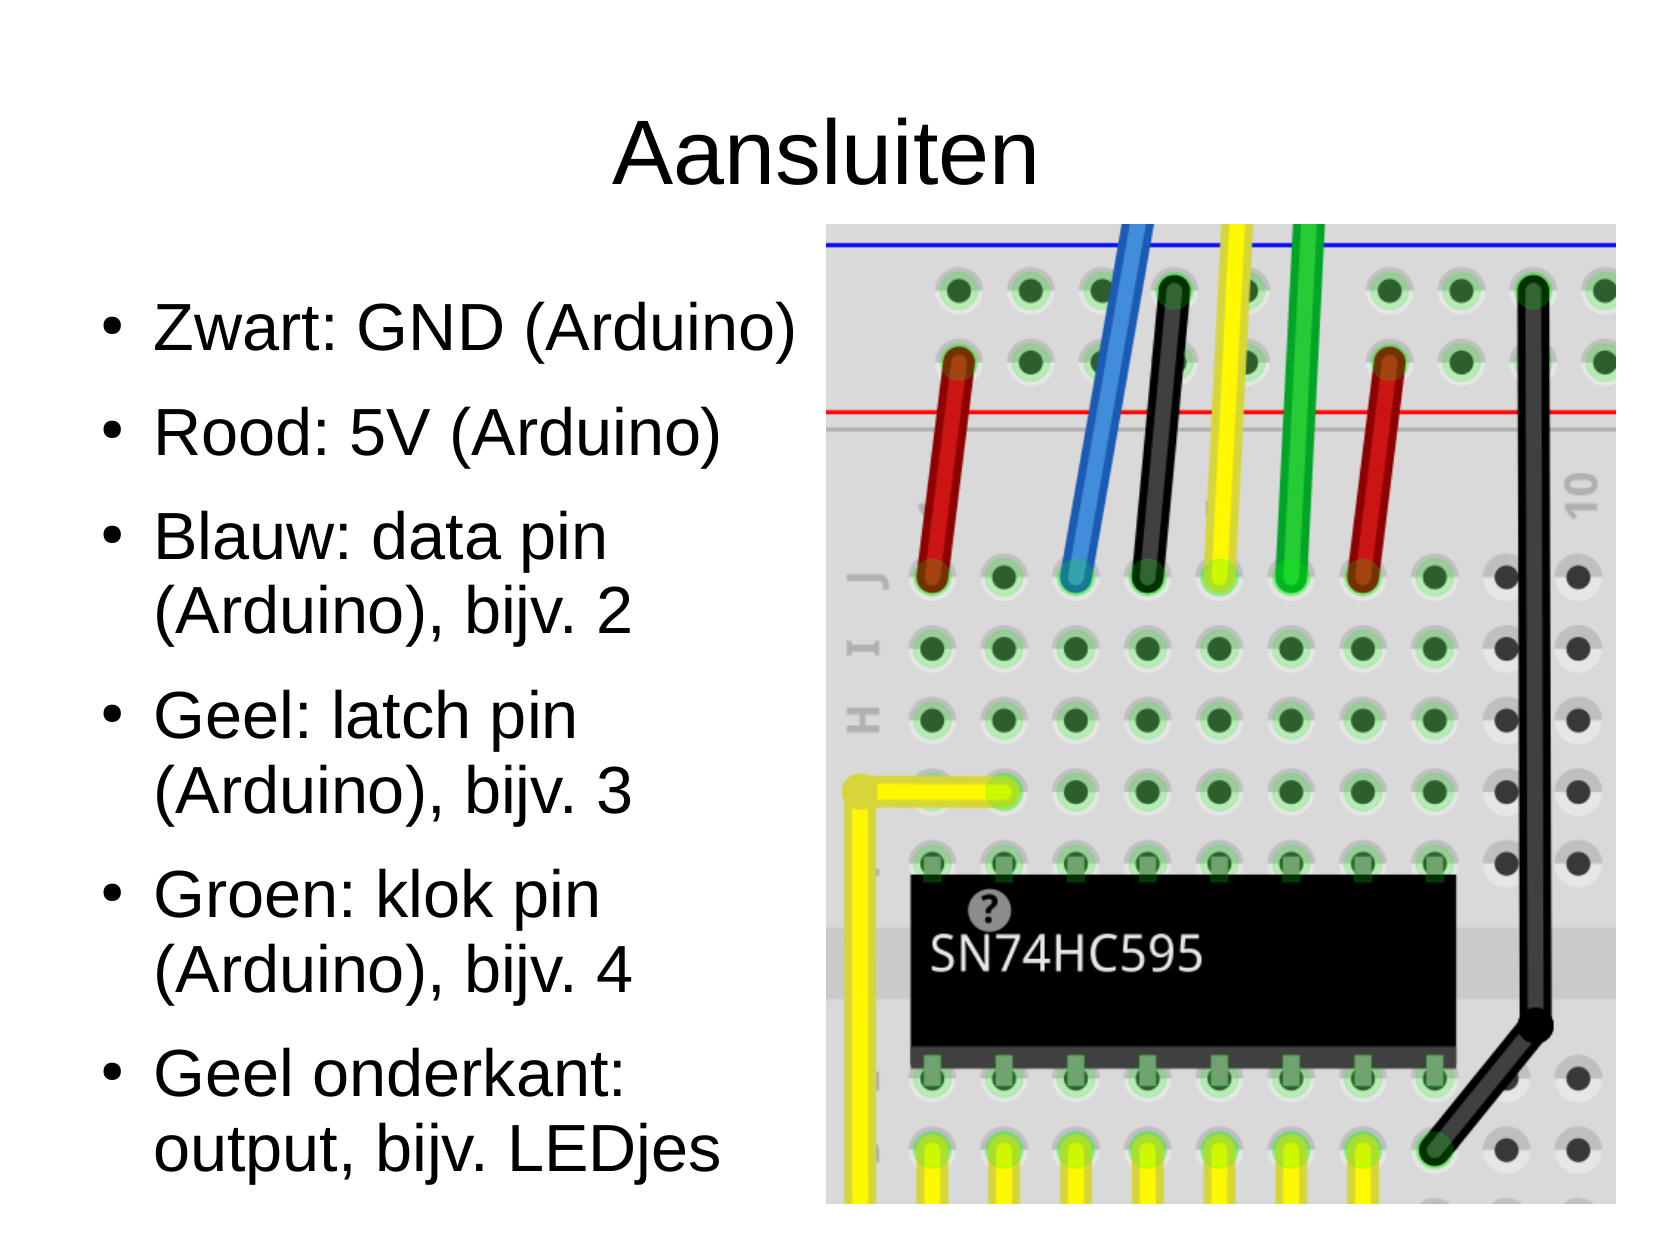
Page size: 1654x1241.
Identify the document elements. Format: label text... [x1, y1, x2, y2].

list Zwart: GND (Arduino) Rood: 5V (Arduino) Blauw: data pin (Arduino), bijv. 2 Geel: latch pin (Arduino), bijv. 3 Groen: klok pin (Arduino), bijv. 4 Geel onderkant: output, bijv. LEDjes [82, 290, 804, 1205]
title Aansluiten [82, 49, 1571, 257]
picture [826, 224, 1616, 1204]
